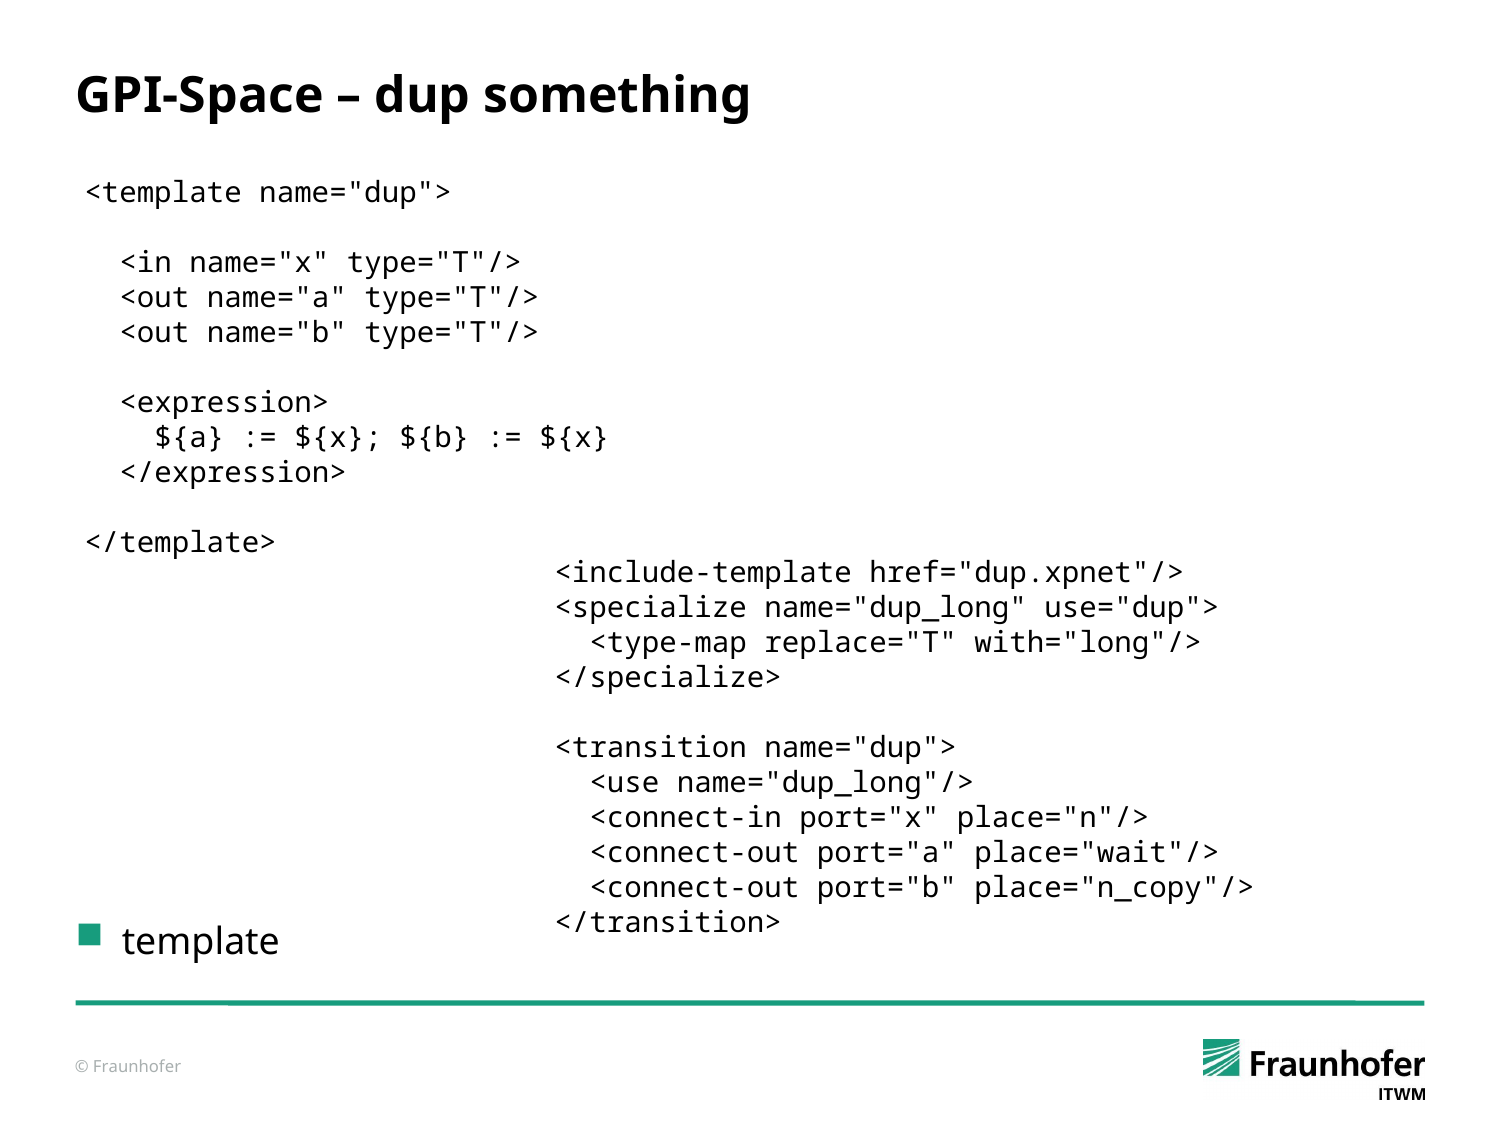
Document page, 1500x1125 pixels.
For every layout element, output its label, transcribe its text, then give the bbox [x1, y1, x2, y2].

text_box [214, 250, 1042, 311]
text_box GPI-Space – dup something [75, 62, 1425, 183]
text_box template [75, 916, 1425, 1032]
text_box <template name="dup"> <in name="x" type="T"/> <out name="a" type="T"/> <out name="b" type="T"/> <expression> ${a} := ${x}; ${b} := ${x} </expression> </template> [69, 165, 895, 601]
text_box <include-template href="dup.xpnet"/> <specialize name="dup_long" use="dup"> <type-map replace="T" with="long"/> </specialize> <transition name="dup"> <use name="dup_long"/> <connect-in port="x" place="n"/> <connect-out port="a" place="wait"/> <connect-out port="b" place="n_copy"/> </transition> [539, 545, 1425, 946]
picture [1203, 1039, 1425, 1100]
